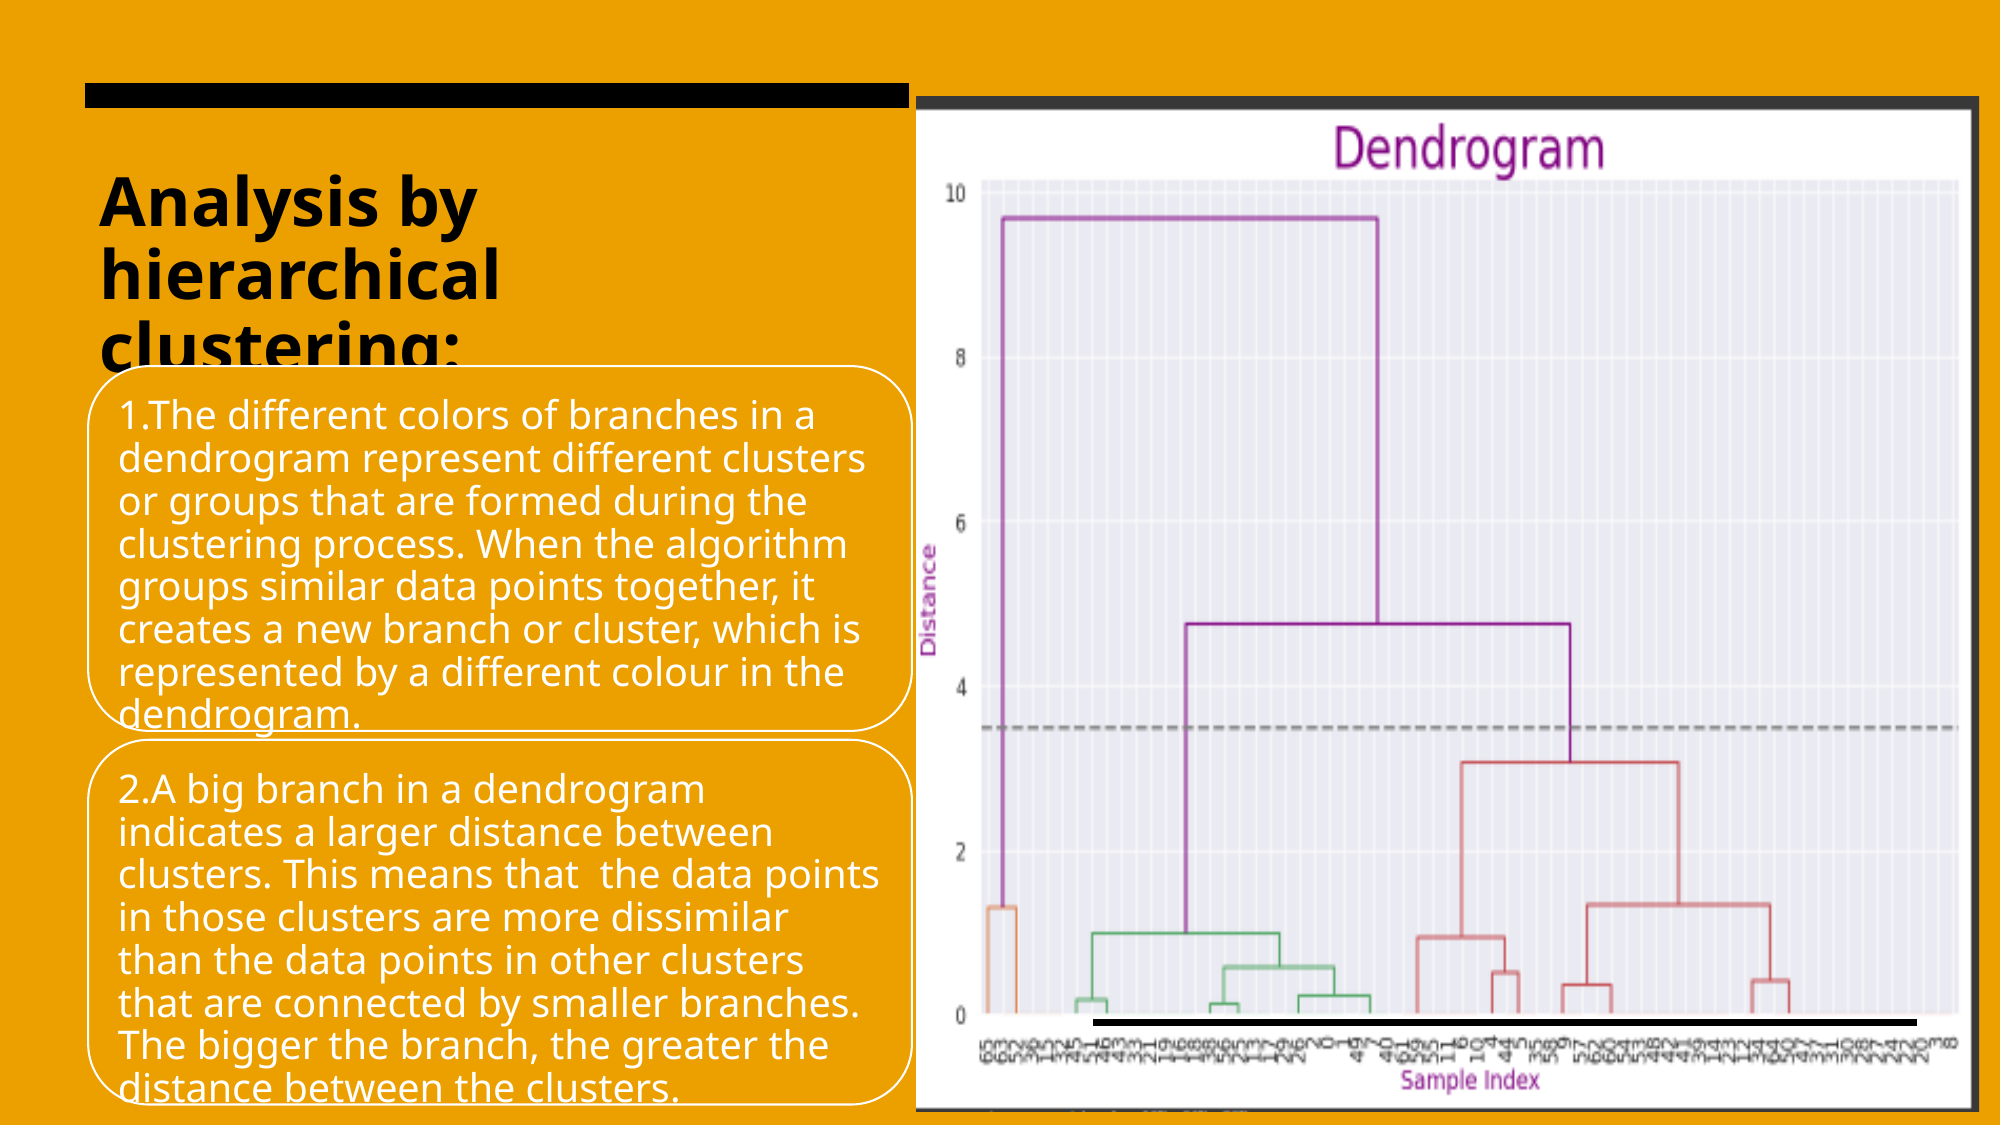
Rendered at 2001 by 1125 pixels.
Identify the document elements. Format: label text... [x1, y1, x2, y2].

text_box 1.The different colors of branches in a dendrogram represent different clusters or groups that are formed during the clustering process. When the algorithm groups similar data points together, it creates a new branch or cluster, which is represented by a different colour in the dendrogram. [88, 366, 912, 731]
text_box 2.A big branch in a dendrogram indicates a larger distance between clusters. This means that the data points in those clusters are more dissimilar than the data points in other clusters that are connected by smaller branches. The bigger the branch, the greater the distance between the clusters. [88, 739, 912, 1105]
picture [916, 96, 1980, 1112]
title Analysis by hierarchical clustering: [84, 160, 909, 478]
text_box [0, 0, 2000, 1125]
